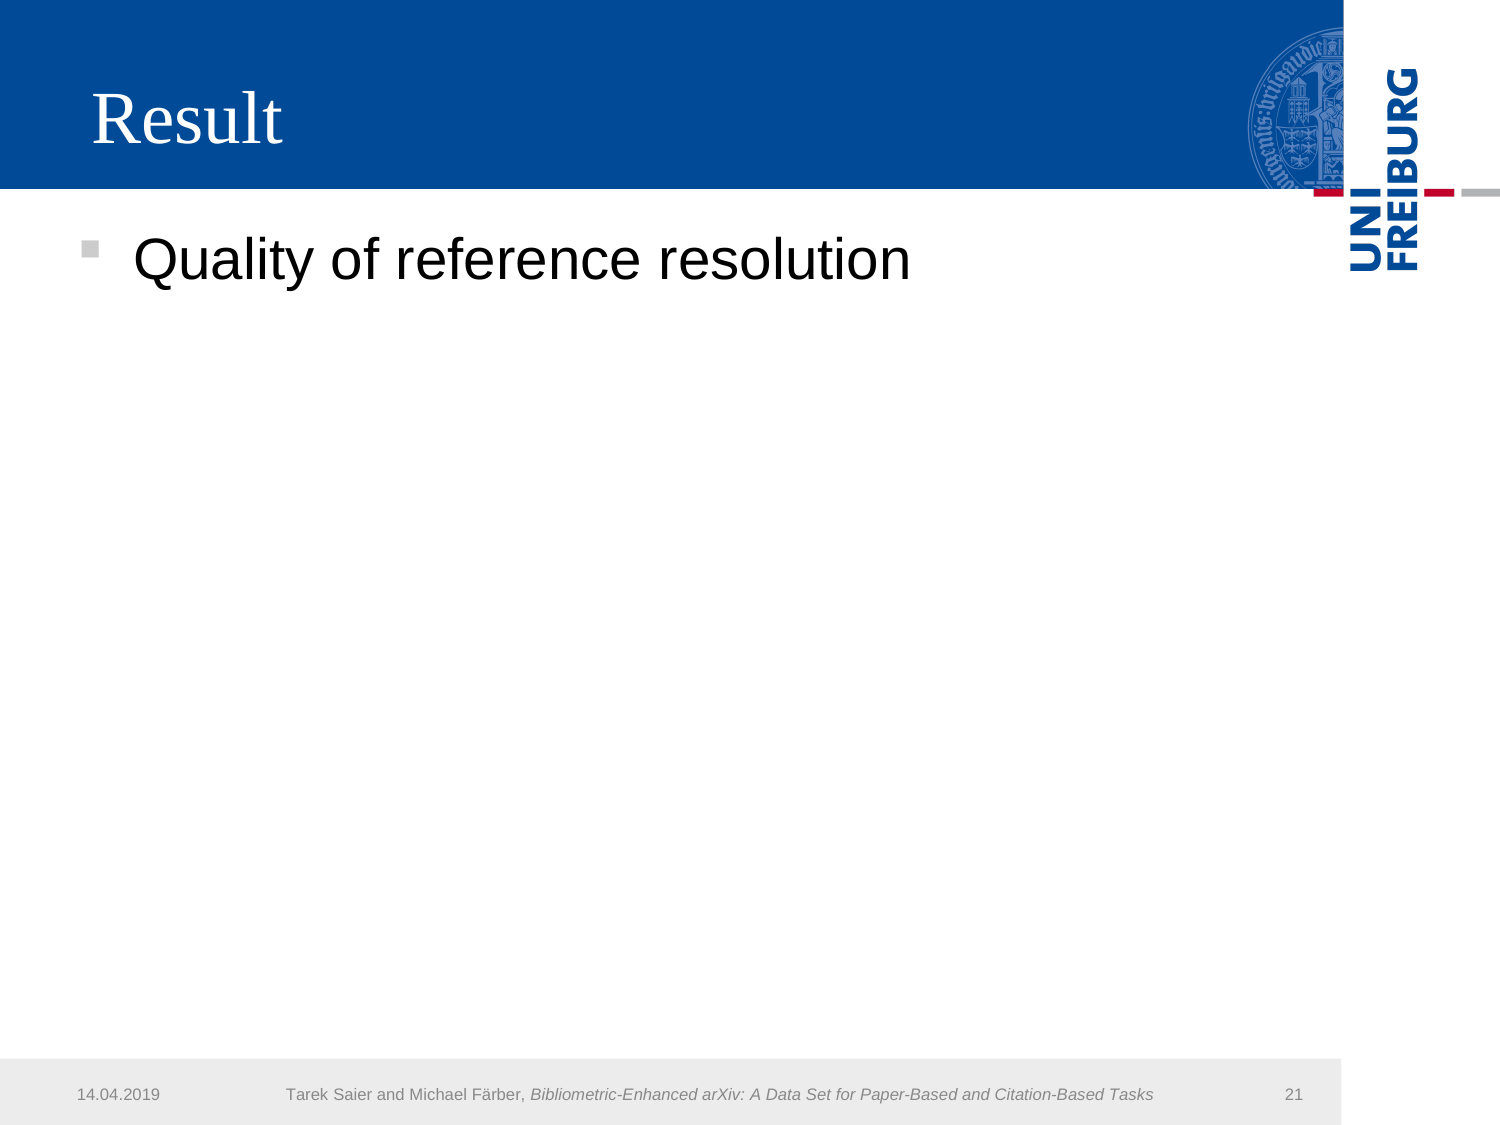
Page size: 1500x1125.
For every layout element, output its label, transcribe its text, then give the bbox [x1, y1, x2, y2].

picture [0, 0, 1500, 271]
list Quality of reference resolution [76, 221, 1341, 1009]
title Result [76, 49, 1235, 178]
